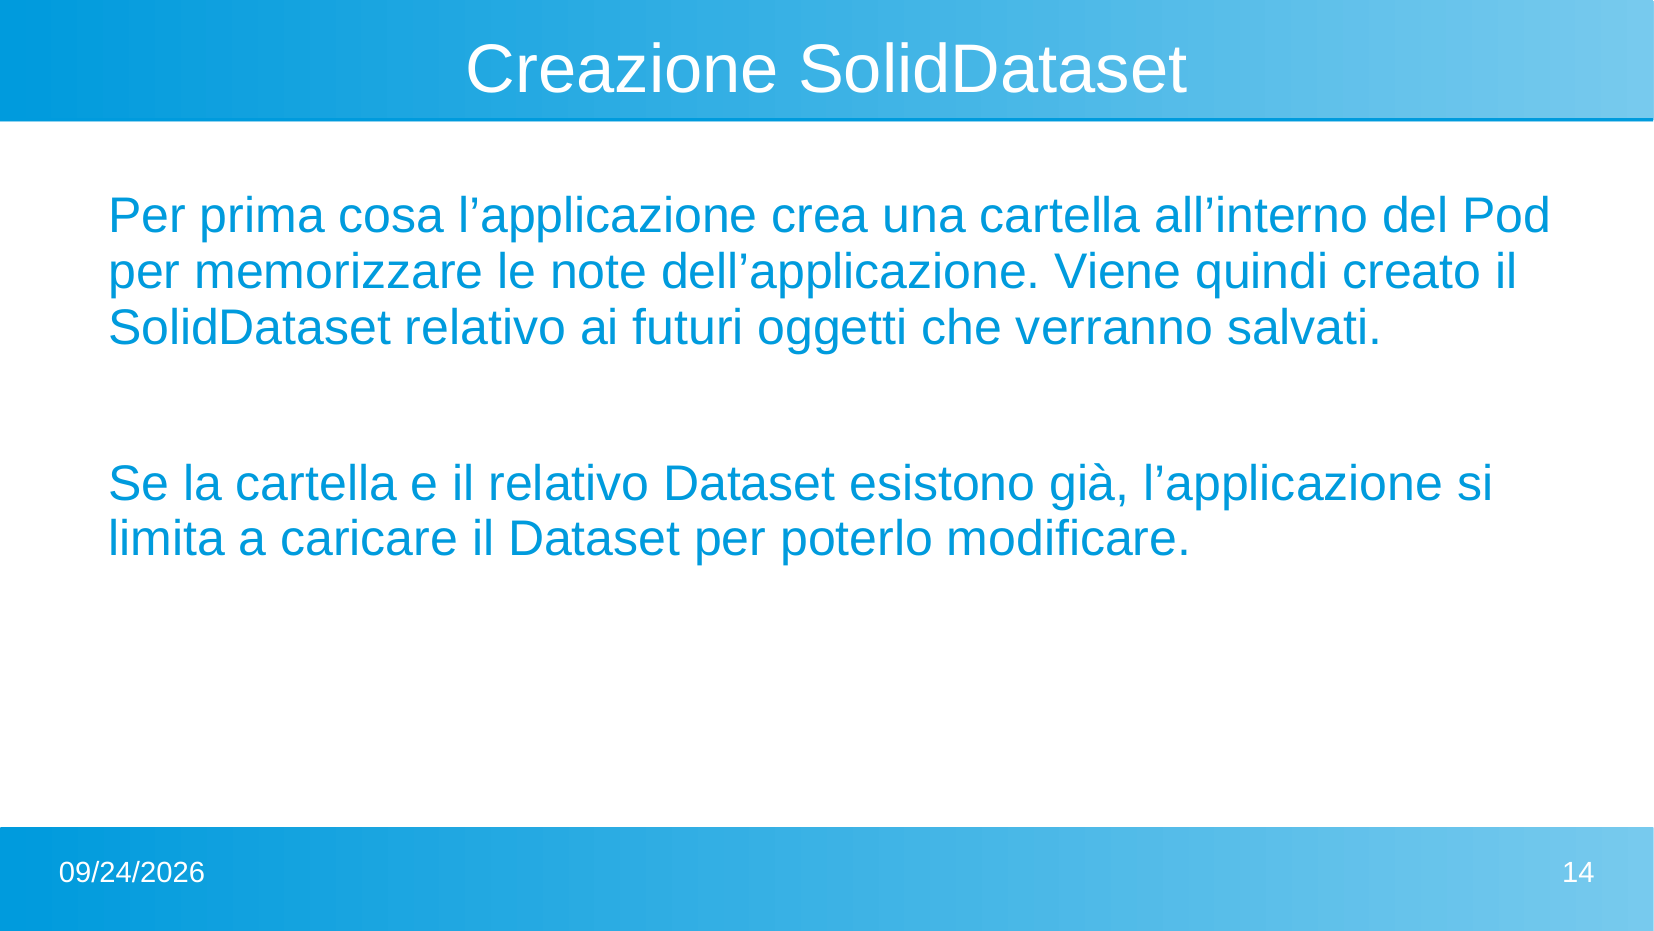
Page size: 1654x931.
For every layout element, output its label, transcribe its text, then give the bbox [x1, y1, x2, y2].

list Per prima cosa l’applicazione crea una cartella all’interno del Pod per memorizzare le note dell’applicazione. Viene quindi creato il SolidDataset relativo ai futuri oggetti che verranno salvati. Se la cartella e il relativo Dataset esistono già, l’applicazione si limita a caricare il Dataset per poterlo modificare. [37, 187, 1596, 768]
title Creazione SolidDataset [59, 29, 1595, 108]
